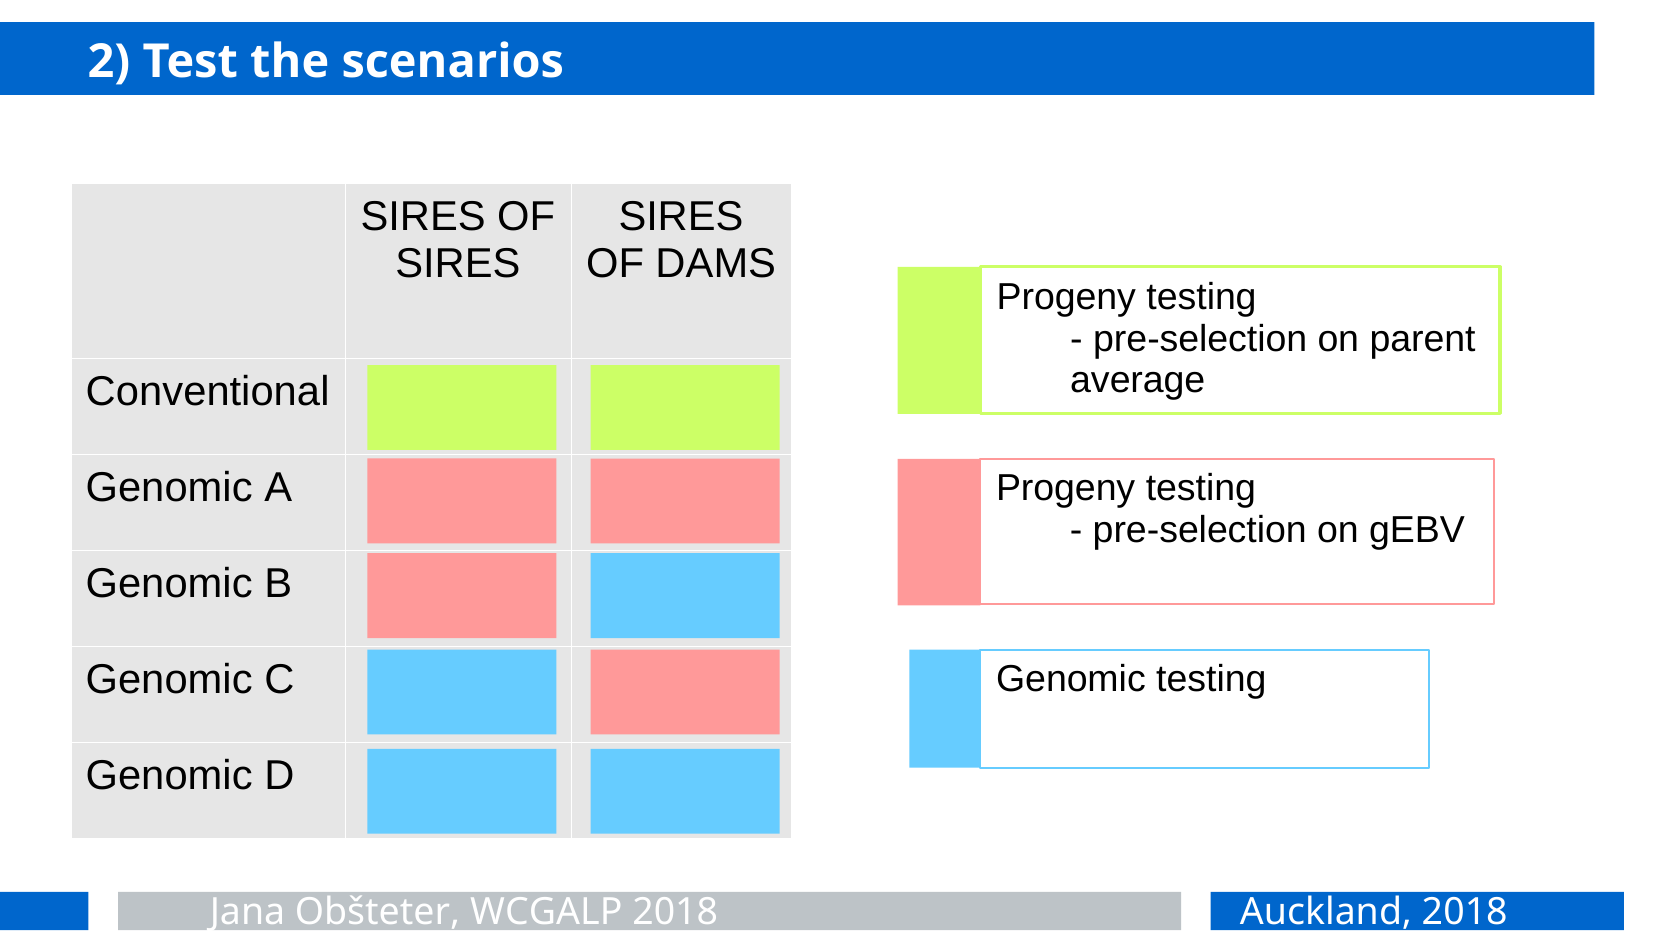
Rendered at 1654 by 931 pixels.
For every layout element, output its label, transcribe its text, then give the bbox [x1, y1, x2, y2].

table_cell [346, 551, 571, 646]
table_cell [572, 551, 791, 646]
table_cell [572, 455, 791, 550]
table_header SIRES OF SIRES [346, 184, 571, 358]
text_box [897, 458, 981, 606]
table_cell [572, 647, 791, 742]
text_box [367, 748, 557, 834]
text_box [590, 649, 780, 735]
text_box [590, 553, 780, 639]
table_cell Genomic D [72, 743, 345, 838]
text_box [590, 458, 780, 544]
table_header SIRES OF DAMS [572, 184, 791, 358]
text_box [367, 365, 557, 450]
text_box [590, 365, 780, 450]
text_box Progeny testing - pre-selection on parent average [980, 266, 1501, 414]
text_box [367, 649, 557, 735]
text_box [590, 748, 780, 834]
table_cell Conventional [72, 359, 345, 454]
text_box Genomic testing [980, 649, 1430, 768]
text_box [897, 266, 979, 414]
text_box [367, 458, 557, 544]
table_cell Genomic C [72, 647, 345, 742]
table_cell [572, 359, 791, 454]
table_cell [572, 743, 791, 838]
table_cell [346, 647, 571, 742]
table_cell [346, 743, 571, 838]
table_cell [346, 359, 571, 454]
text_box Progeny testing - pre-selection on gEBV [980, 458, 1494, 605]
table_cell Genomic A [72, 455, 345, 550]
table_header [72, 184, 345, 358]
text_box [909, 649, 979, 768]
title 2) Test the scenarios [63, 30, 1004, 89]
table_cell Genomic B [72, 551, 345, 646]
text_box [367, 553, 557, 639]
table_cell [346, 455, 571, 550]
